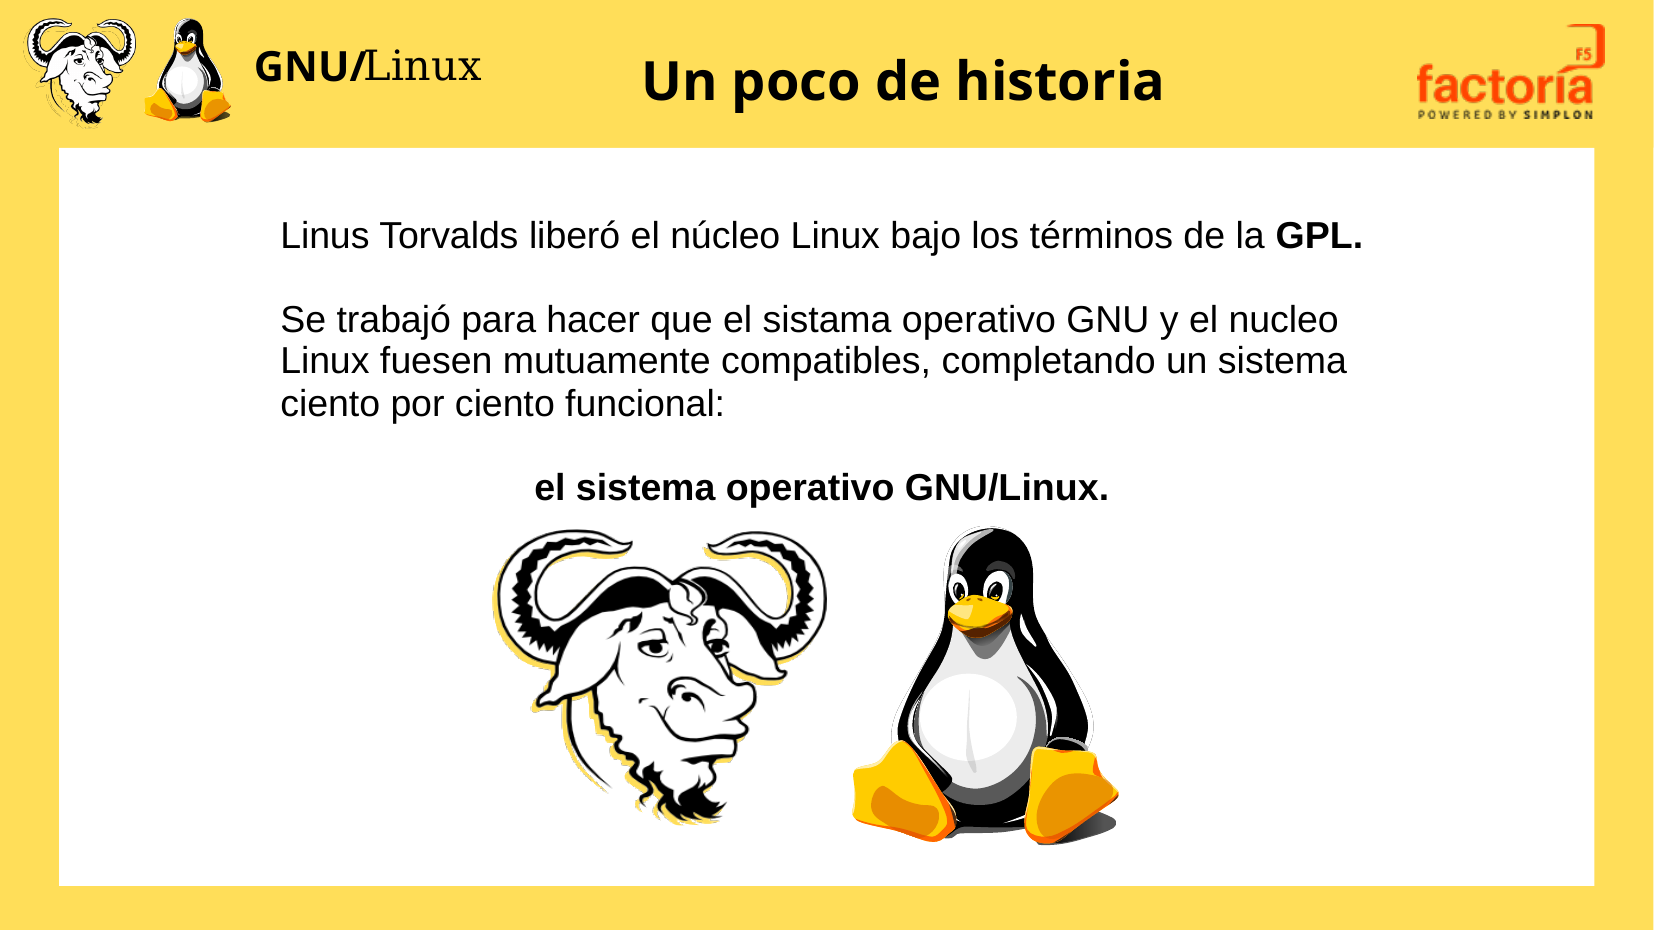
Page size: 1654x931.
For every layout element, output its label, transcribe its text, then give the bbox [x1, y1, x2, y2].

title Linux [369, 45, 487, 91]
title GNU/ [253, 35, 369, 95]
text_box [0, 0, 1654, 886]
text_box Un poco de historia [626, 35, 1182, 110]
picture [497, 525, 1144, 876]
picture [1417, 24, 1605, 119]
picture [27, 18, 240, 133]
text_box Linus Torvalds liberó el núcleo Linux bajo los términos de la GPL. Se trabajó para hacer que el sistama operativo GNU y el nucleo Linux fuesen mutuamente compatibles, completando un sistema ciento por ciento funcional: el sistema operativo GNU/Linux. ​ [265, 206, 1388, 600]
